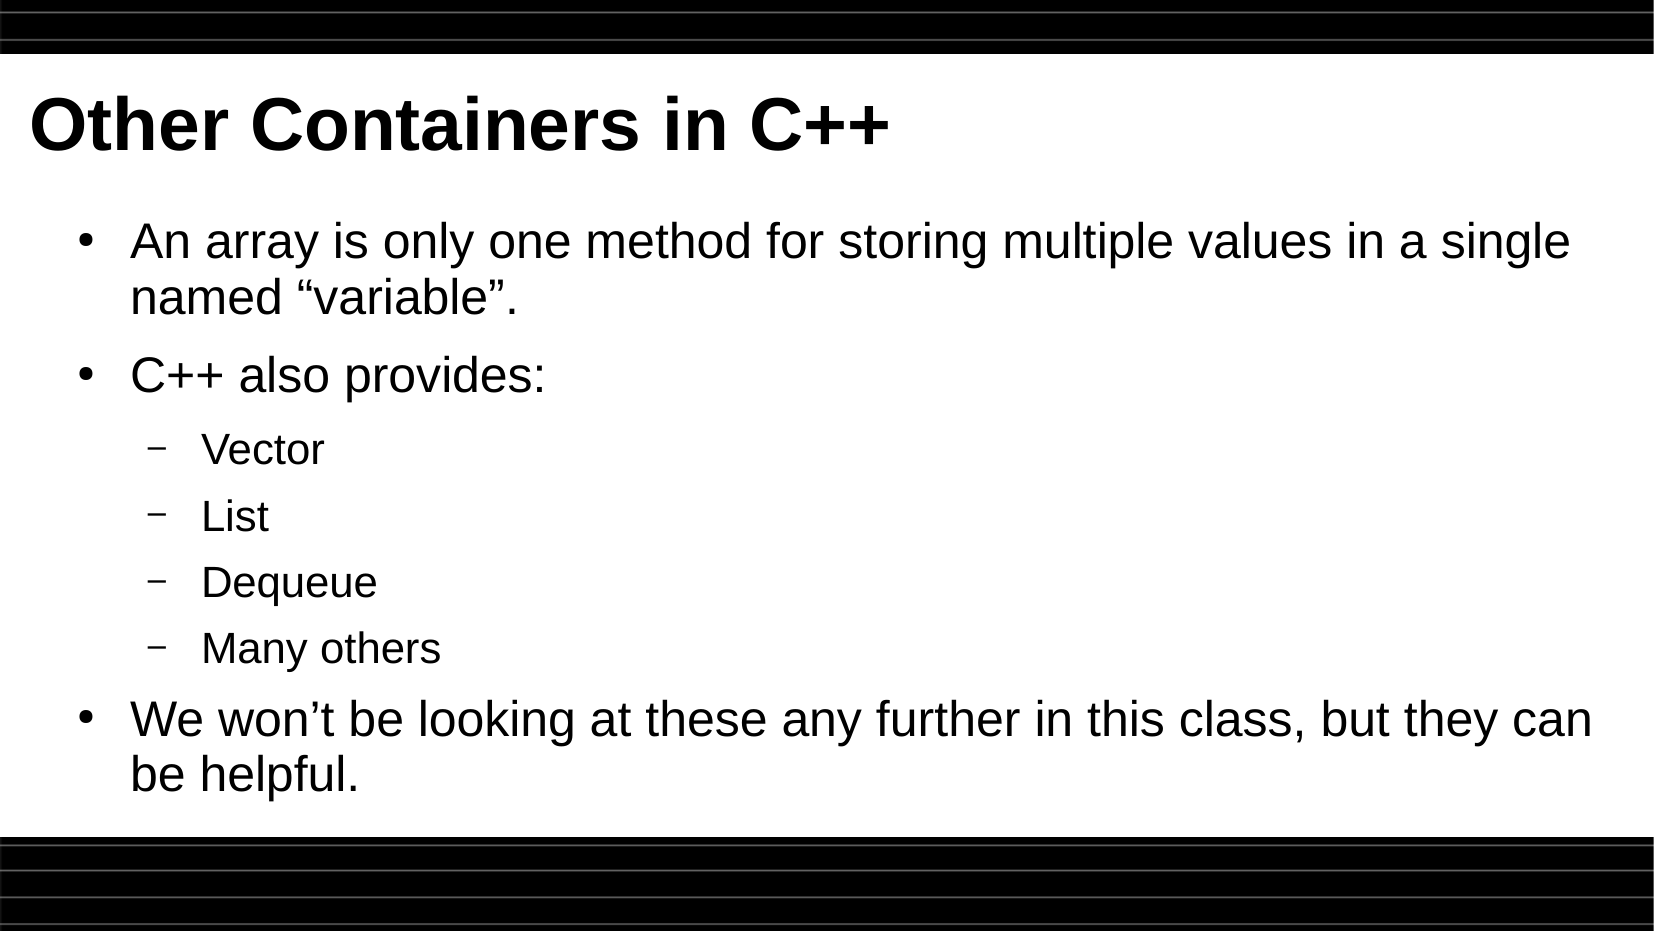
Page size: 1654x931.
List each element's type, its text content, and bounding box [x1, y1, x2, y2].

text_box Other Containers in C++ [15, 75, 1546, 174]
picture [0, 837, 1654, 931]
picture [0, 0, 1654, 54]
list An array is only one method for storing multiple values in a single named “variable”. C++ also provides: Vector List Dequeue Many others We won’t be looking at these any further in this class, but they can be helpful. [59, 213, 1636, 826]
